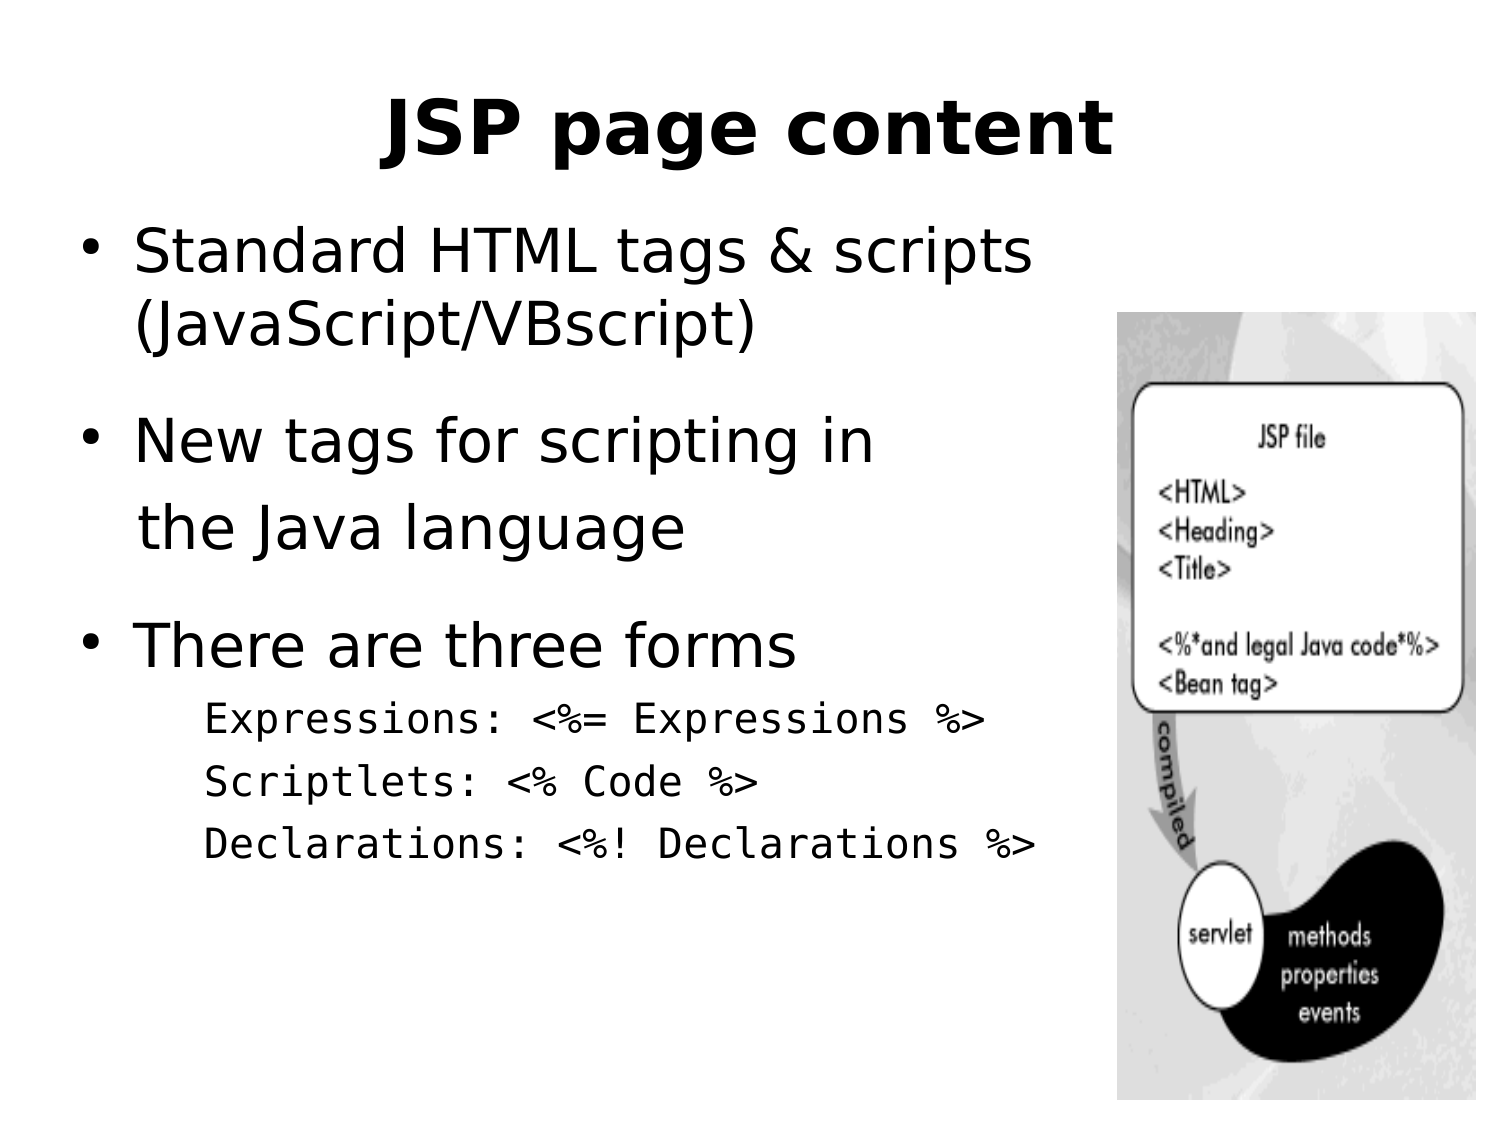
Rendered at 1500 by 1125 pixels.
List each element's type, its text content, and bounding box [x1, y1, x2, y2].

picture [1117, 312, 1476, 1101]
list Standard HTML tags & scripts (JavaScript/VBscript) New tags for scripting in the Java language There are three forms Expressions: <%= Expressions %> Scriptlets: <% Code %> Declarations: <%! Declarations %> [47, 204, 1087, 1075]
title JSP page content [75, 44, 1425, 177]
